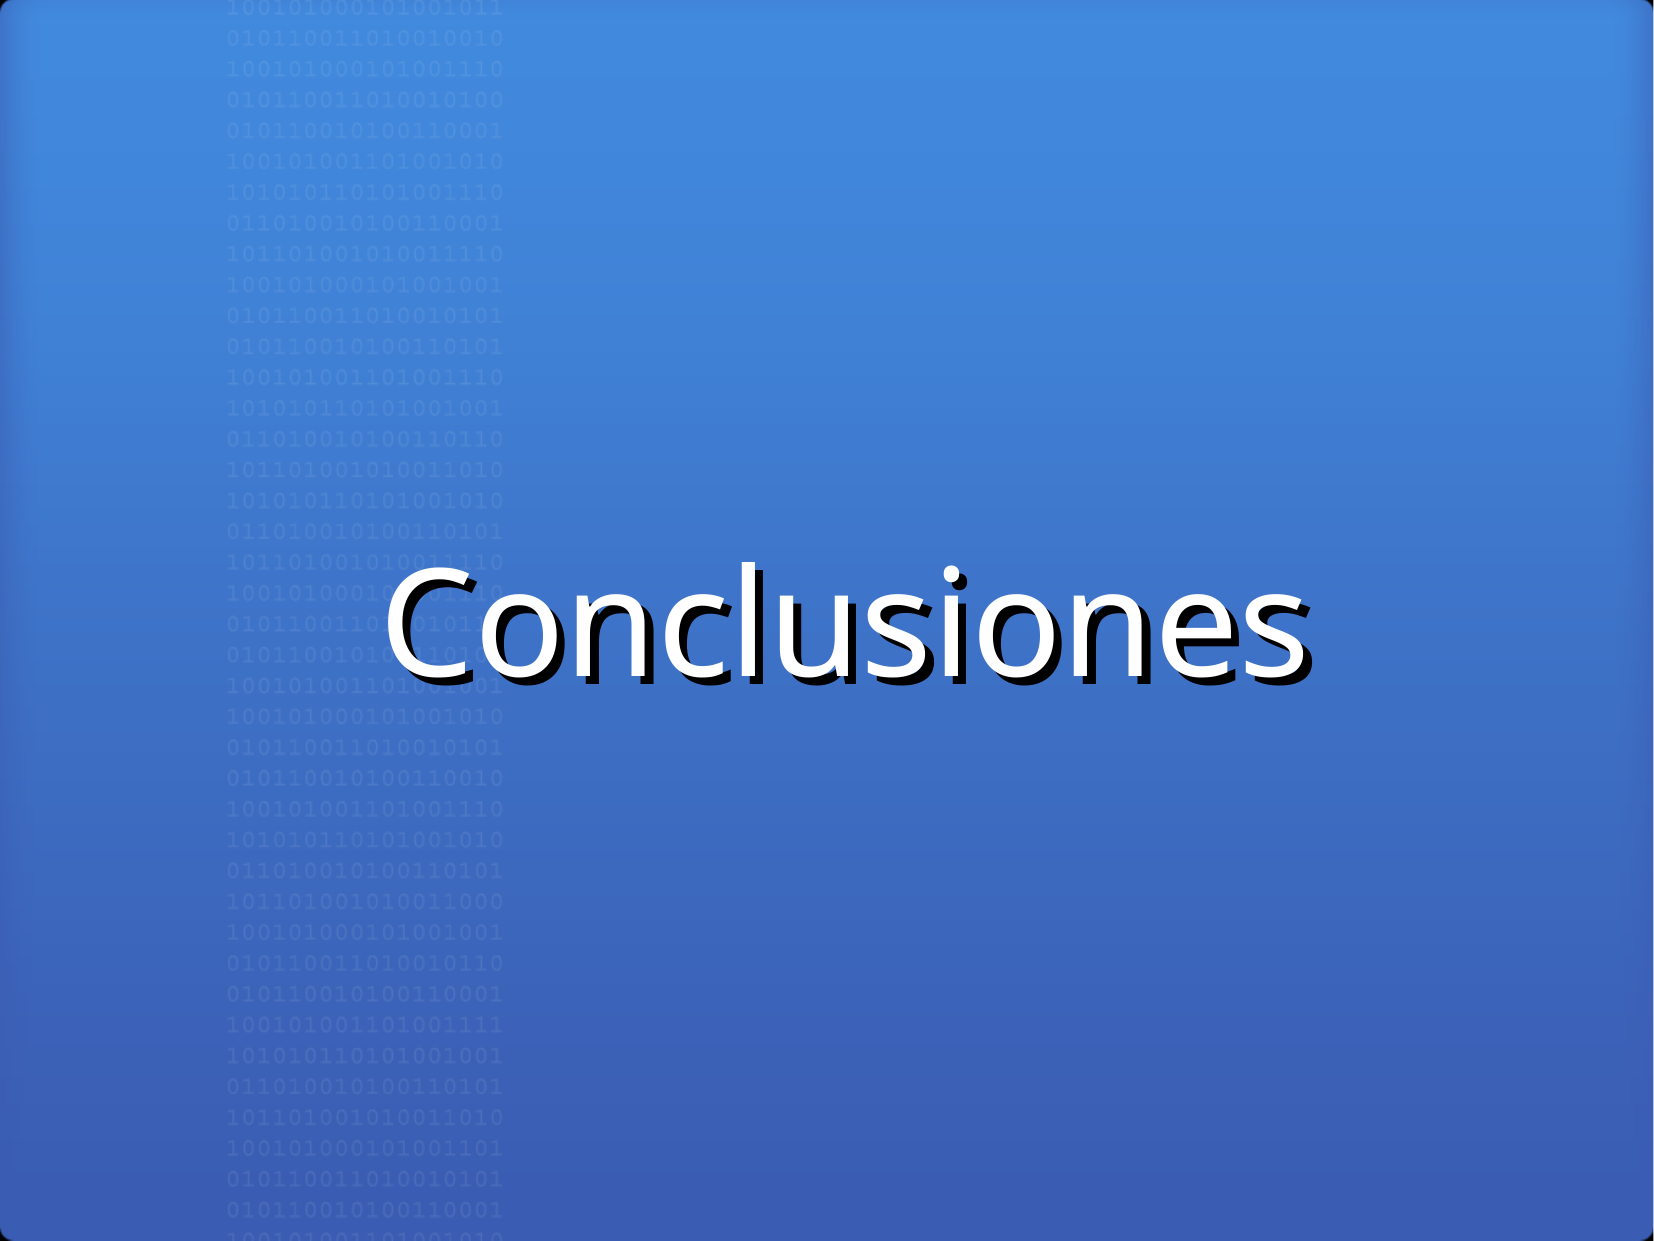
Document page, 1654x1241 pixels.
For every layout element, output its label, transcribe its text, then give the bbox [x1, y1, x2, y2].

picture [0, 0, 1654, 1241]
subtitle Conclusiones [121, 118, 1534, 1119]
